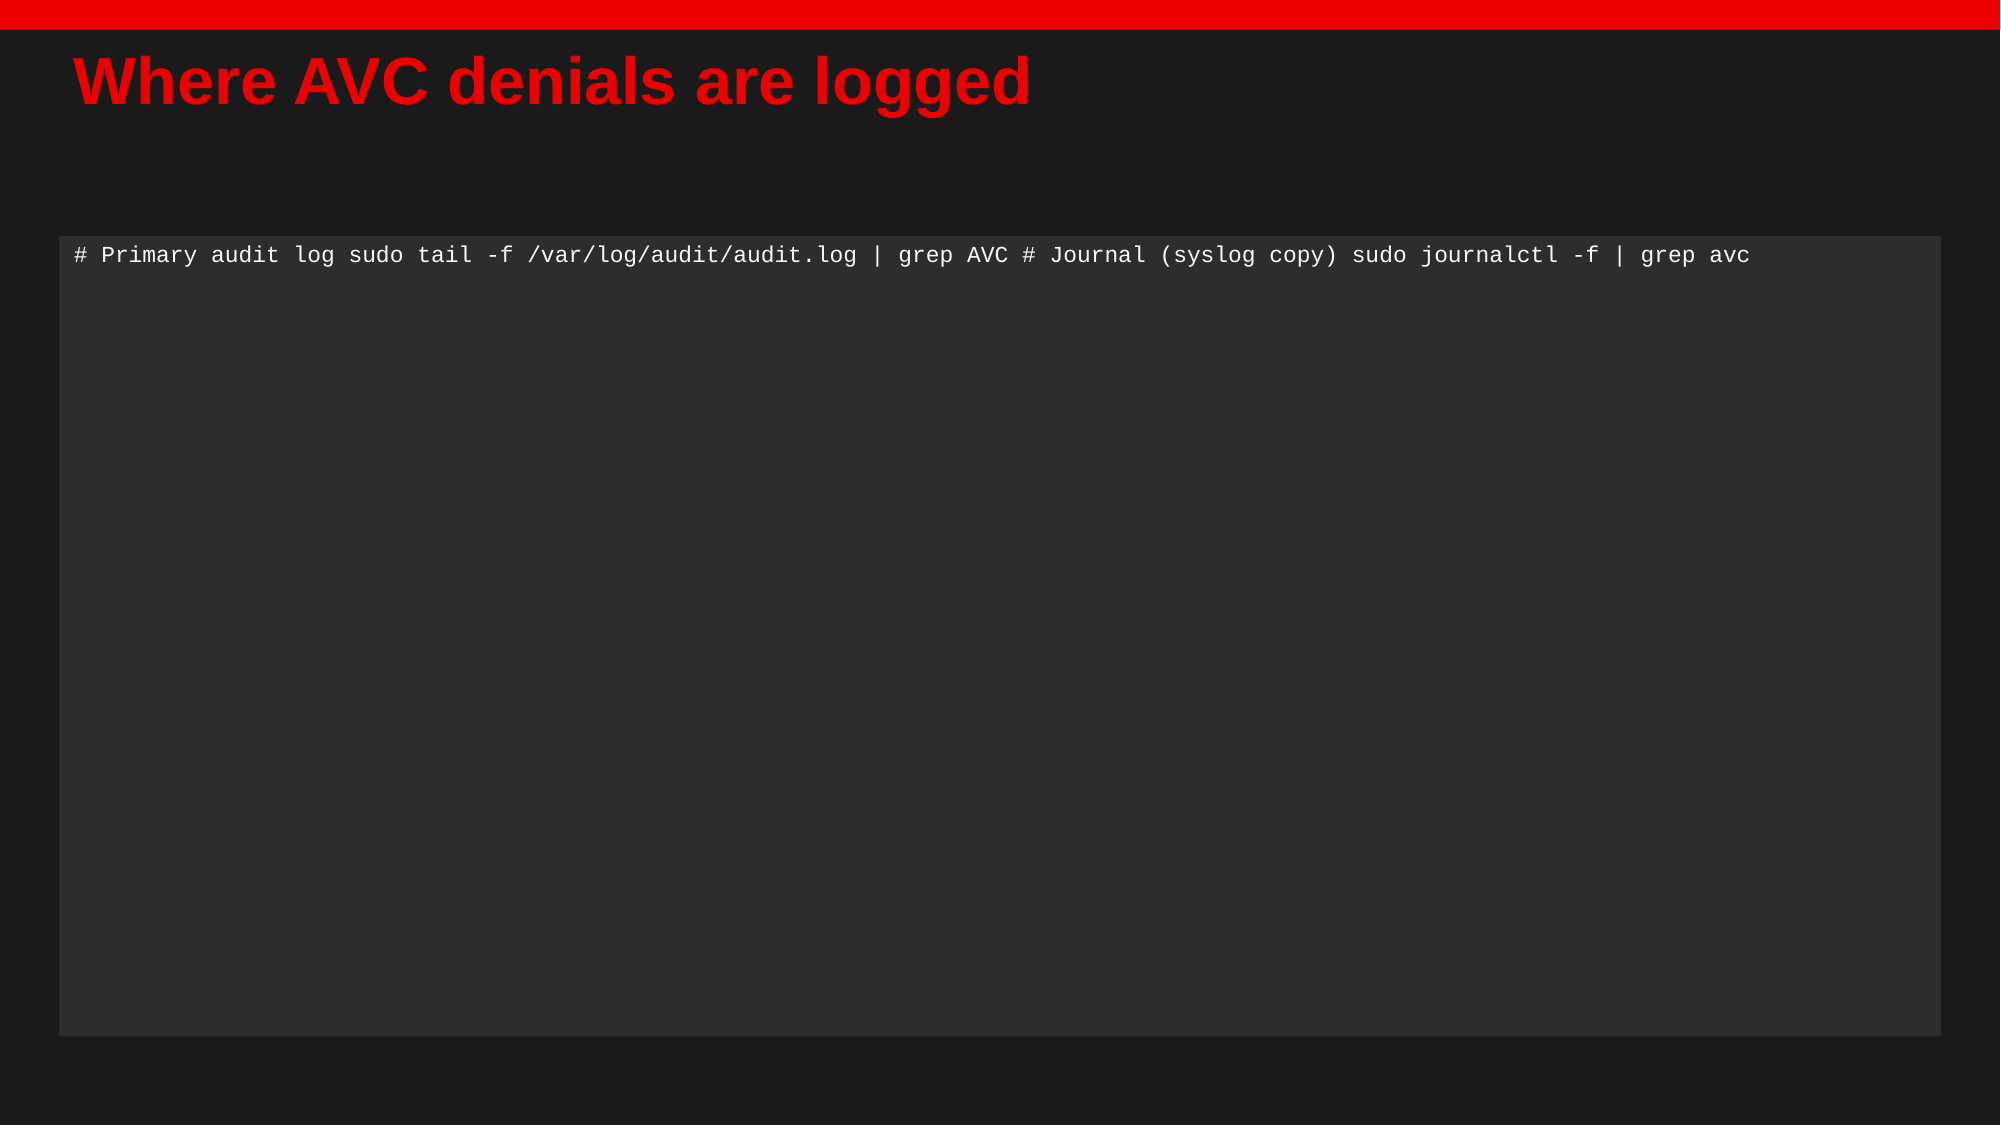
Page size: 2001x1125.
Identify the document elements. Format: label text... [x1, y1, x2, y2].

text_box [0, 0, 2001, 30]
text_box # Primary audit log sudo tail -f /var/log/audit/audit.log | grep AVC # Journal (syslog copy) sudo journalctl -f | grep avc [59, 236, 1942, 1037]
text_box Where AVC denials are logged [59, 36, 1942, 208]
